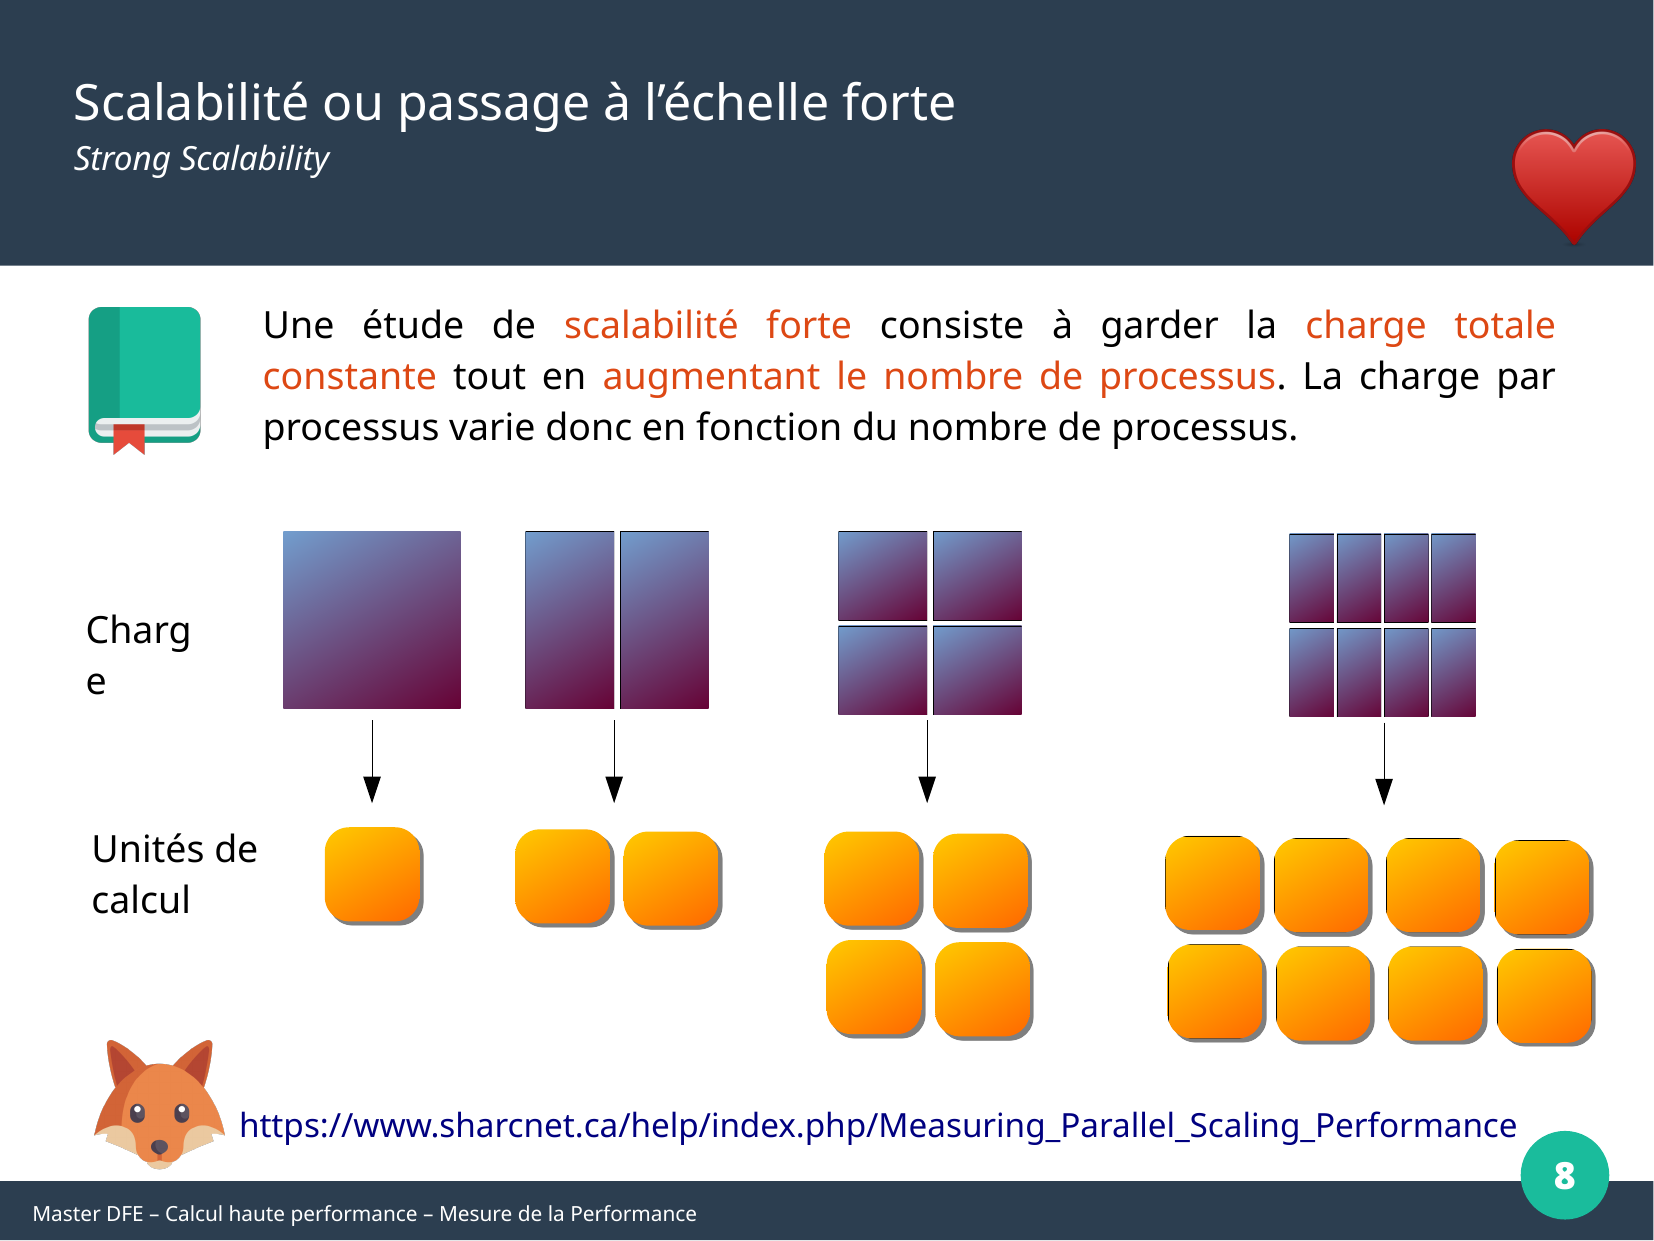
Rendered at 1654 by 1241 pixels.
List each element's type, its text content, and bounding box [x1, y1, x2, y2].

text_box Charge [70, 596, 225, 663]
text_box [1273, 838, 1369, 933]
text_box [1384, 628, 1429, 717]
text_box Scalabilité ou passage à l’échelle forte Strong Scalability [59, 59, 1477, 187]
text_box [933, 531, 1022, 621]
picture [70, 307, 219, 455]
text_box [1165, 835, 1261, 930]
text_box [838, 625, 928, 715]
text_box [1289, 628, 1334, 717]
text_box [525, 531, 615, 709]
text_box [620, 531, 709, 709]
text_box [933, 833, 1028, 928]
text_box [324, 827, 420, 922]
text_box [935, 942, 1030, 1037]
text_box [1431, 628, 1476, 717]
picture [94, 1039, 225, 1170]
picture [1512, 129, 1636, 248]
text_box [826, 940, 922, 1035]
text_box [838, 531, 928, 621]
text_box [1494, 840, 1590, 935]
text_box [1384, 533, 1429, 623]
text_box Une étude de scalabilité forte consiste à garder la charge totale constante tout en augmentant le nombre de processus. La charge par processus varie donc en fonction du nombre de processus. [248, 291, 1571, 459]
text_box [1388, 946, 1483, 1041]
text_box [1431, 533, 1476, 623]
text_box Master DFE – Calcul haute performance – Mesure de la Performance [17, 1191, 1436, 1235]
text_box [283, 531, 461, 709]
text_box https://www.sharcnet.ca/help/index.php/Measuring_Parallel_Scaling_Performance [224, 1094, 1654, 1212]
text_box [1289, 533, 1334, 623]
text_box [515, 829, 610, 924]
text_box [1496, 948, 1592, 1043]
text_box [1167, 944, 1263, 1039]
text_box [1386, 838, 1481, 933]
text_box [1336, 533, 1382, 623]
text_box Unités de calcul [76, 815, 290, 932]
text_box [1336, 628, 1382, 717]
text_box [1276, 946, 1371, 1041]
text_box [623, 831, 719, 926]
text_box [824, 831, 920, 926]
text_box [933, 625, 1022, 715]
